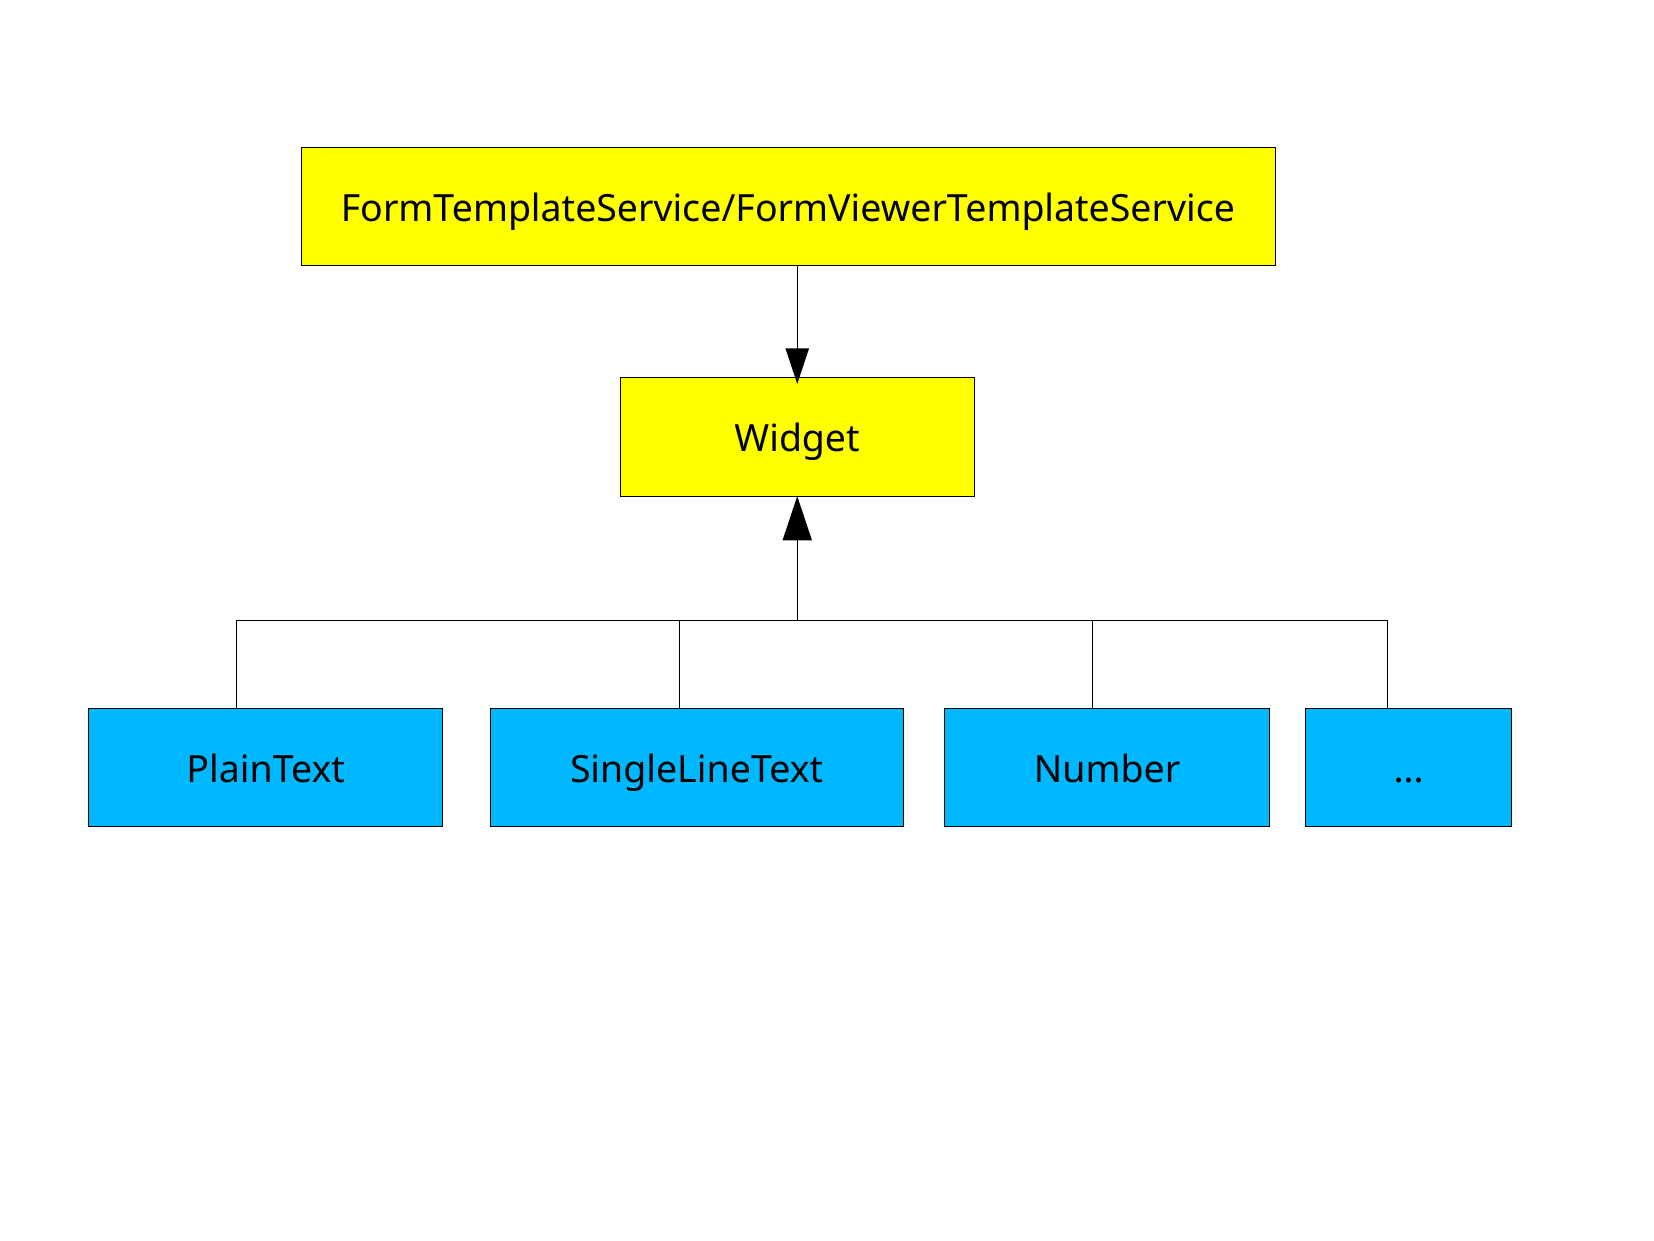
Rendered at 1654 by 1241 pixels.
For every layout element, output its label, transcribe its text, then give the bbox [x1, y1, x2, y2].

text_box ... [1305, 708, 1512, 827]
text_box Number [944, 708, 1270, 827]
text_box Widget [620, 377, 975, 497]
text_box PlainText [88, 708, 443, 827]
text_box SingleLineText [490, 708, 904, 827]
text_box FormTemplateService/FormViewerTemplateService [301, 147, 1276, 266]
